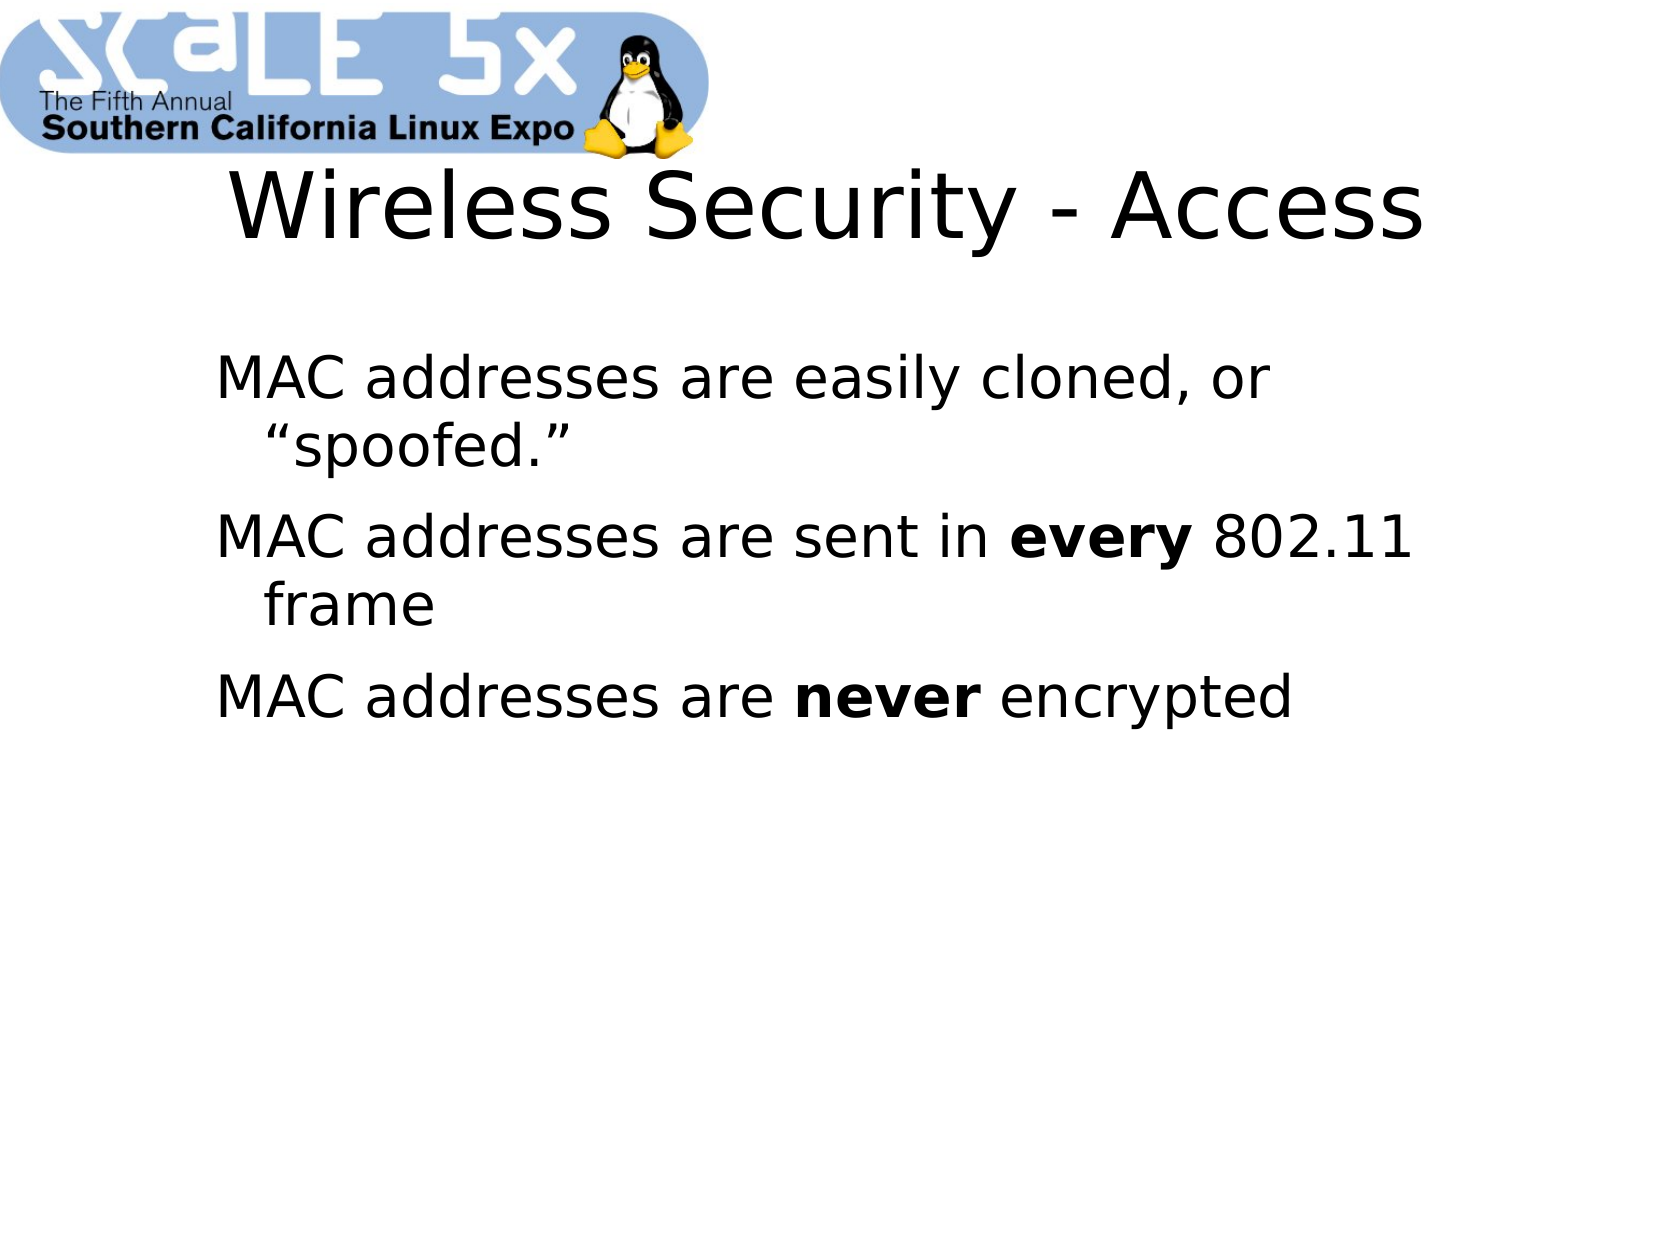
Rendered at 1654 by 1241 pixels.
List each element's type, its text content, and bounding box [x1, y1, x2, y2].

picture [0, 3, 709, 159]
title Wireless Security - Access [121, 102, 1533, 311]
list MAC addresses are easily cloned, or “spoofed.” MAC addresses are sent in every 802.11 frame MAC addresses are never encrypted [121, 344, 1533, 1127]
